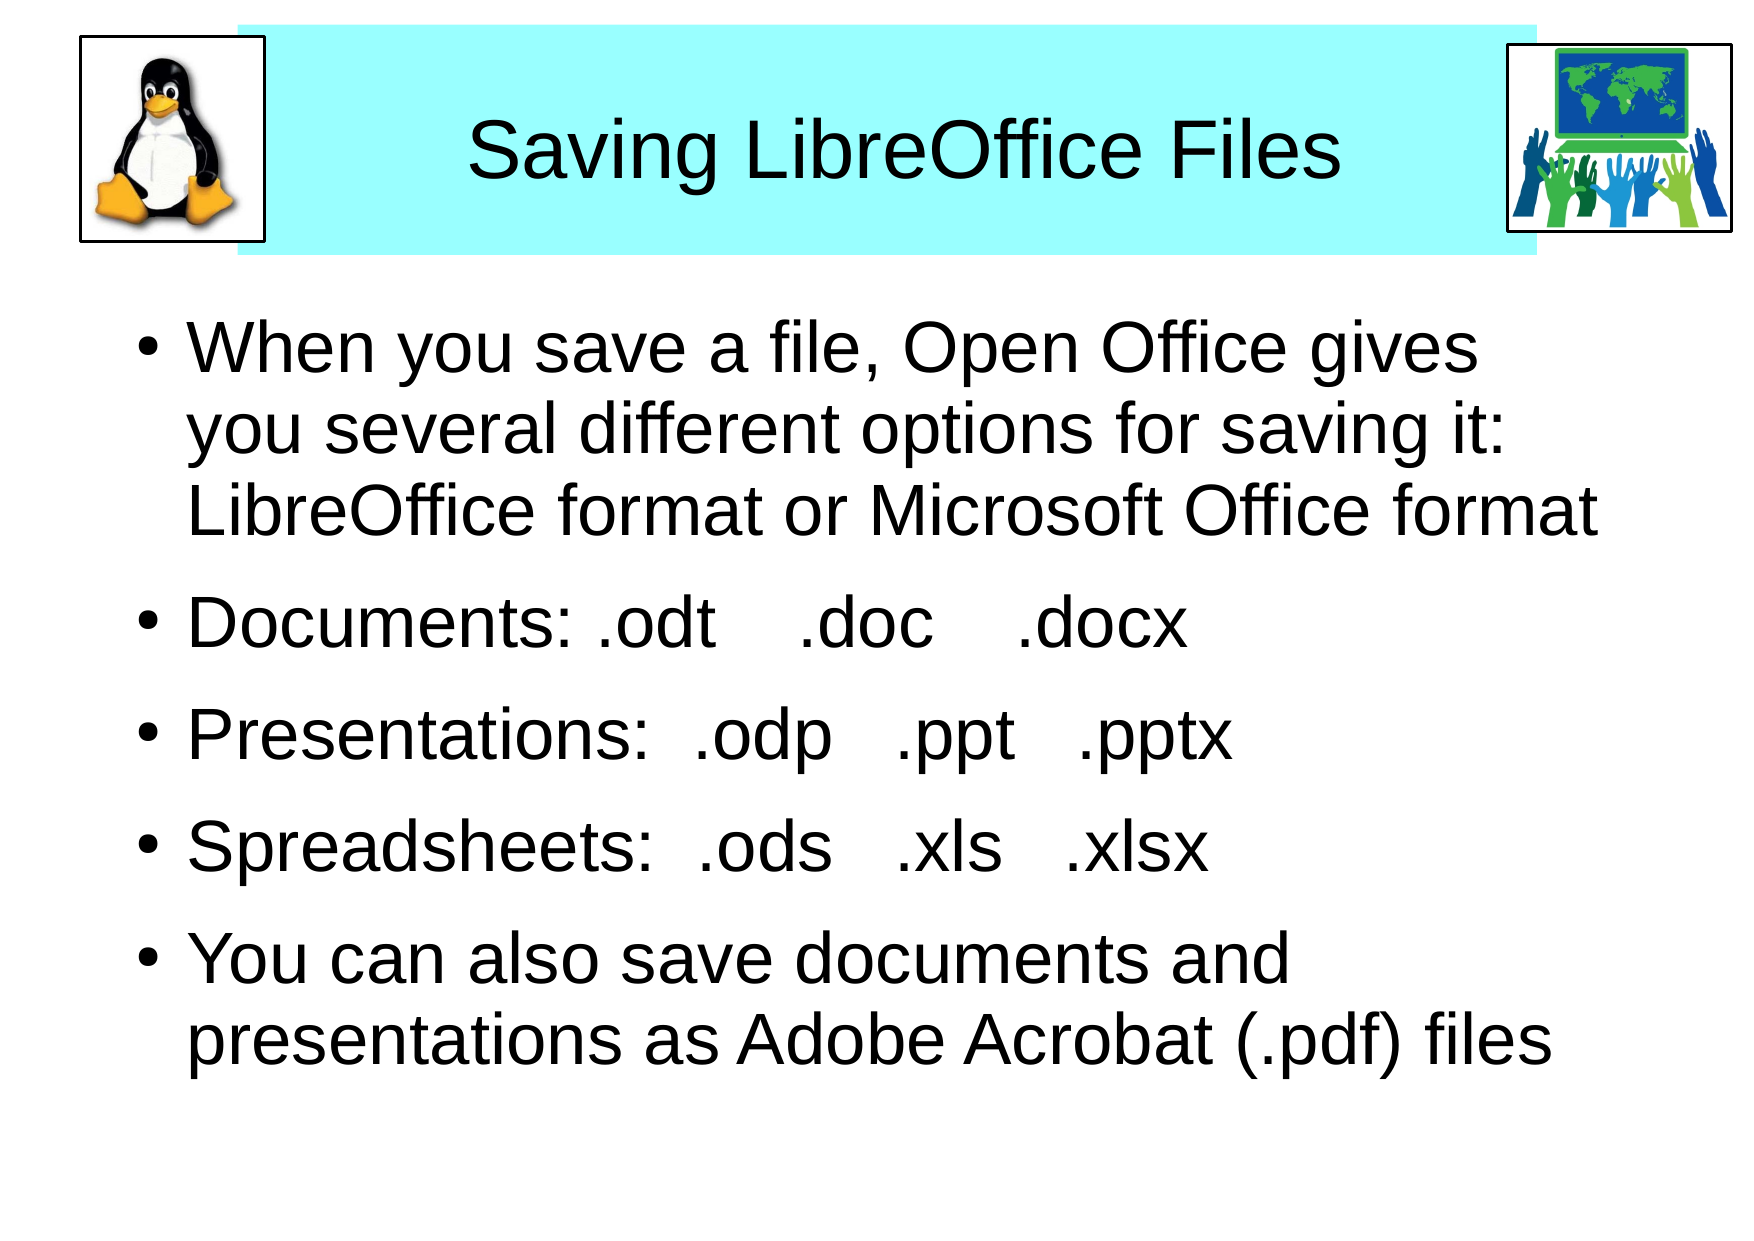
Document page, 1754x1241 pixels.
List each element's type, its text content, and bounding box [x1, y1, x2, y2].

title Saving LibreOffice Files [294, 47, 1516, 252]
picture [1509, 46, 1730, 230]
picture [82, 38, 263, 240]
list When you save a file, Open Office gives you several different options for saving it: LibreOffice format or Microsoft Office format Documents: .odt .doc .docx Presentations: .odp .ppt .pptx Spreadsheets: .ods .xls .xlsx You can also save documents and presentations as Adobe Acrobat (.pdf) files [118, 306, 1604, 1117]
